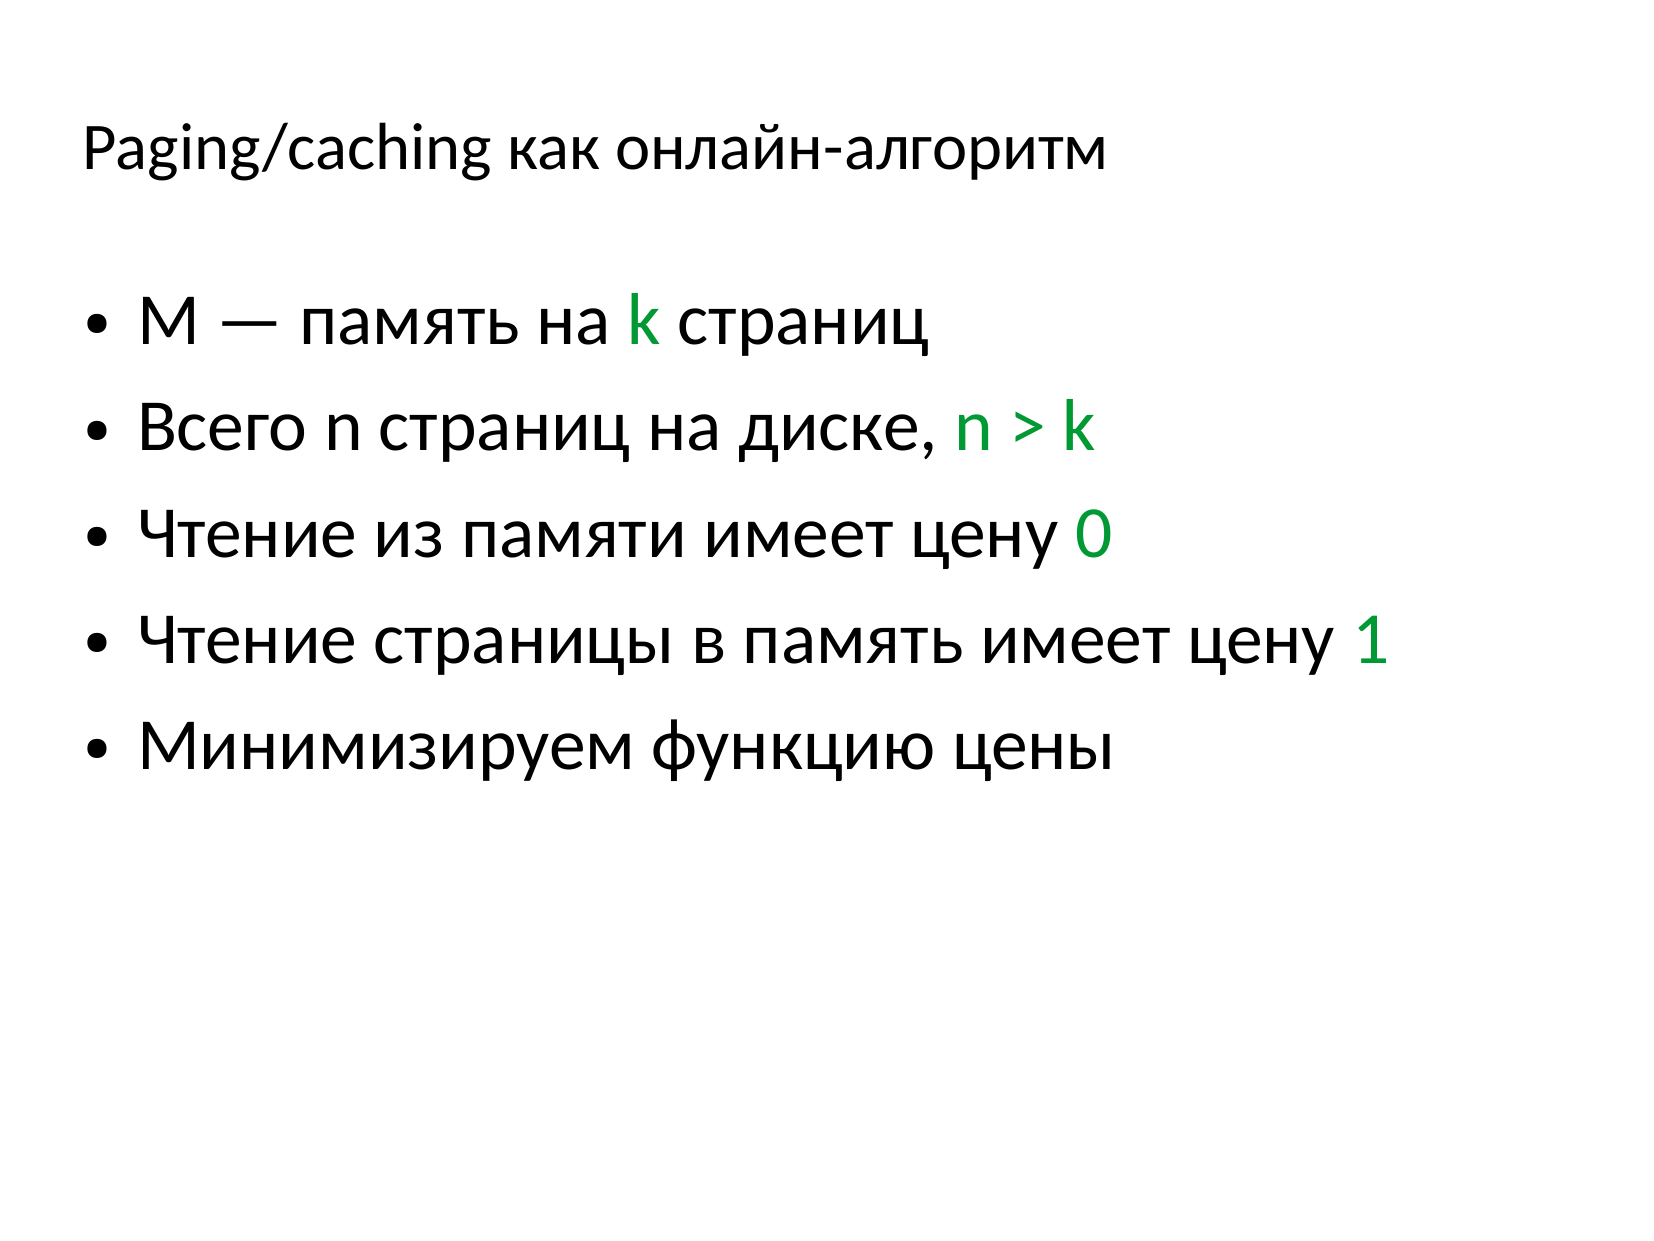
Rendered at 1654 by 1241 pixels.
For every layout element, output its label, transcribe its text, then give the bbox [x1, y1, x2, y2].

list M — память на k страниц Всего n страниц на диске, n > k Чтение из памяти имеет цену 0 Чтение страницы в память имеет цену 1 Минимизируем функцию цены [66, 289, 1555, 1108]
title Paging/caching как онлайн-алгоритм [82, 49, 1571, 257]
